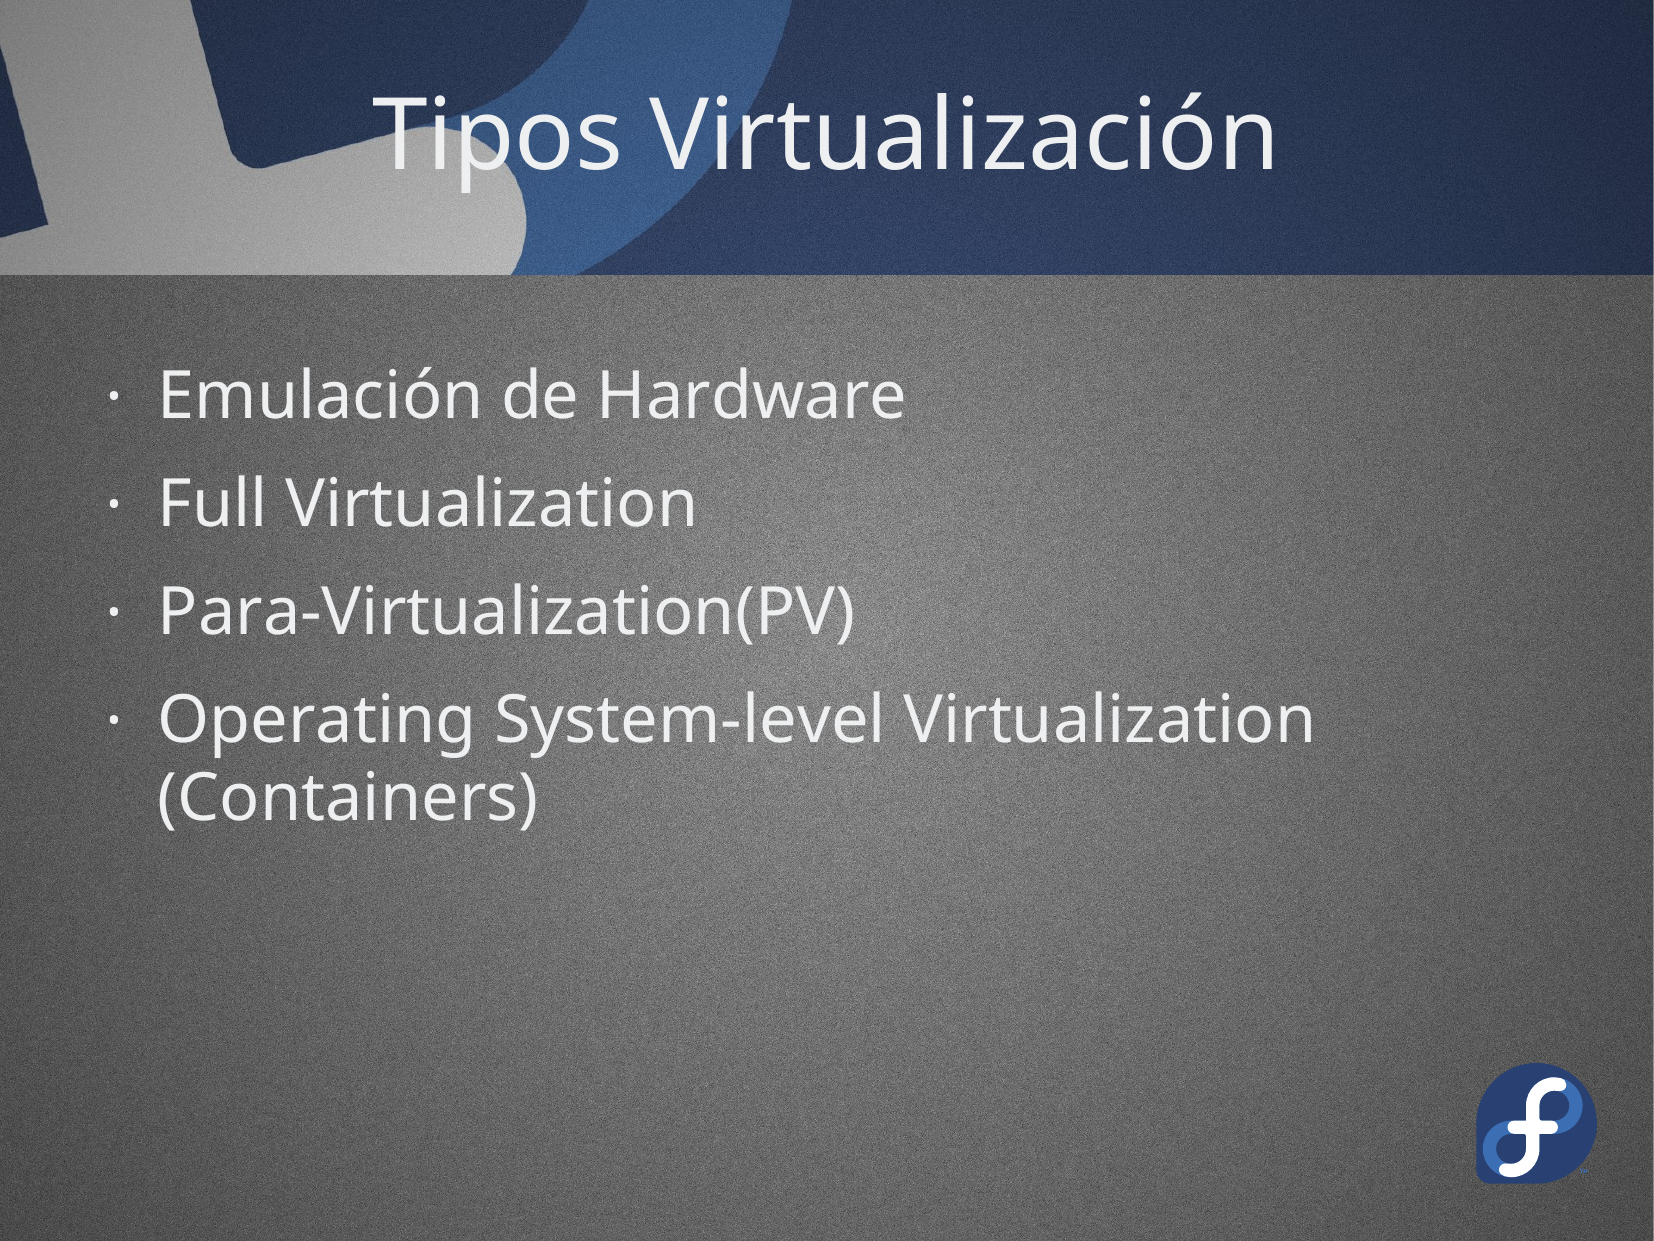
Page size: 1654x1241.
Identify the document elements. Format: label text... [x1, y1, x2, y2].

text_box Emulación de Hardware Full Virtualization Para-Virtualization(PV) Operating System-level Virtualization (Containers) [88, 354, 1565, 1154]
picture [0, 0, 1654, 1241]
text_box Tipos Virtualización [88, 29, 1565, 237]
